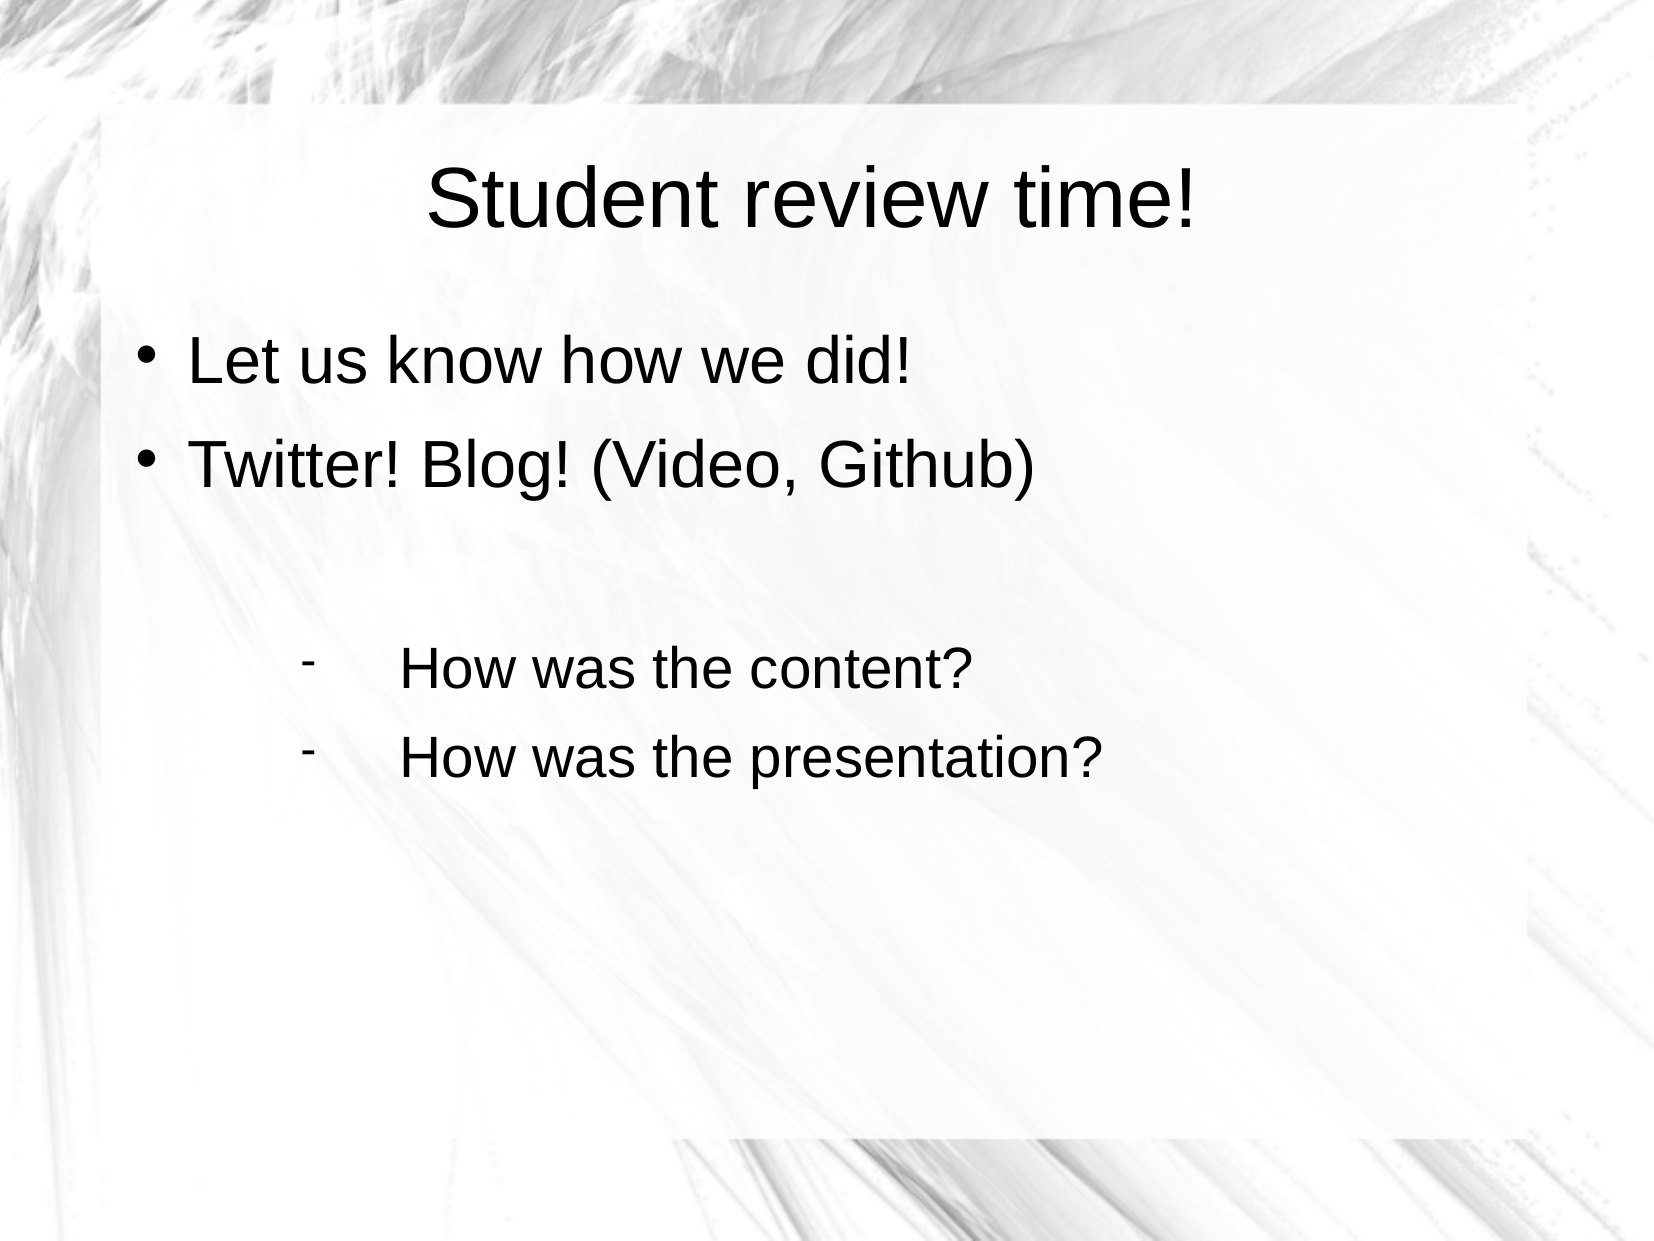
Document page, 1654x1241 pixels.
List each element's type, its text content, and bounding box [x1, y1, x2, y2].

list Let us know how we did! Twitter! Blog! (Video, Github) How was the content? How was the presentation? [118, 319, 1571, 946]
picture [0, 0, 1654, 1241]
title Student review time! [118, 112, 1506, 281]
